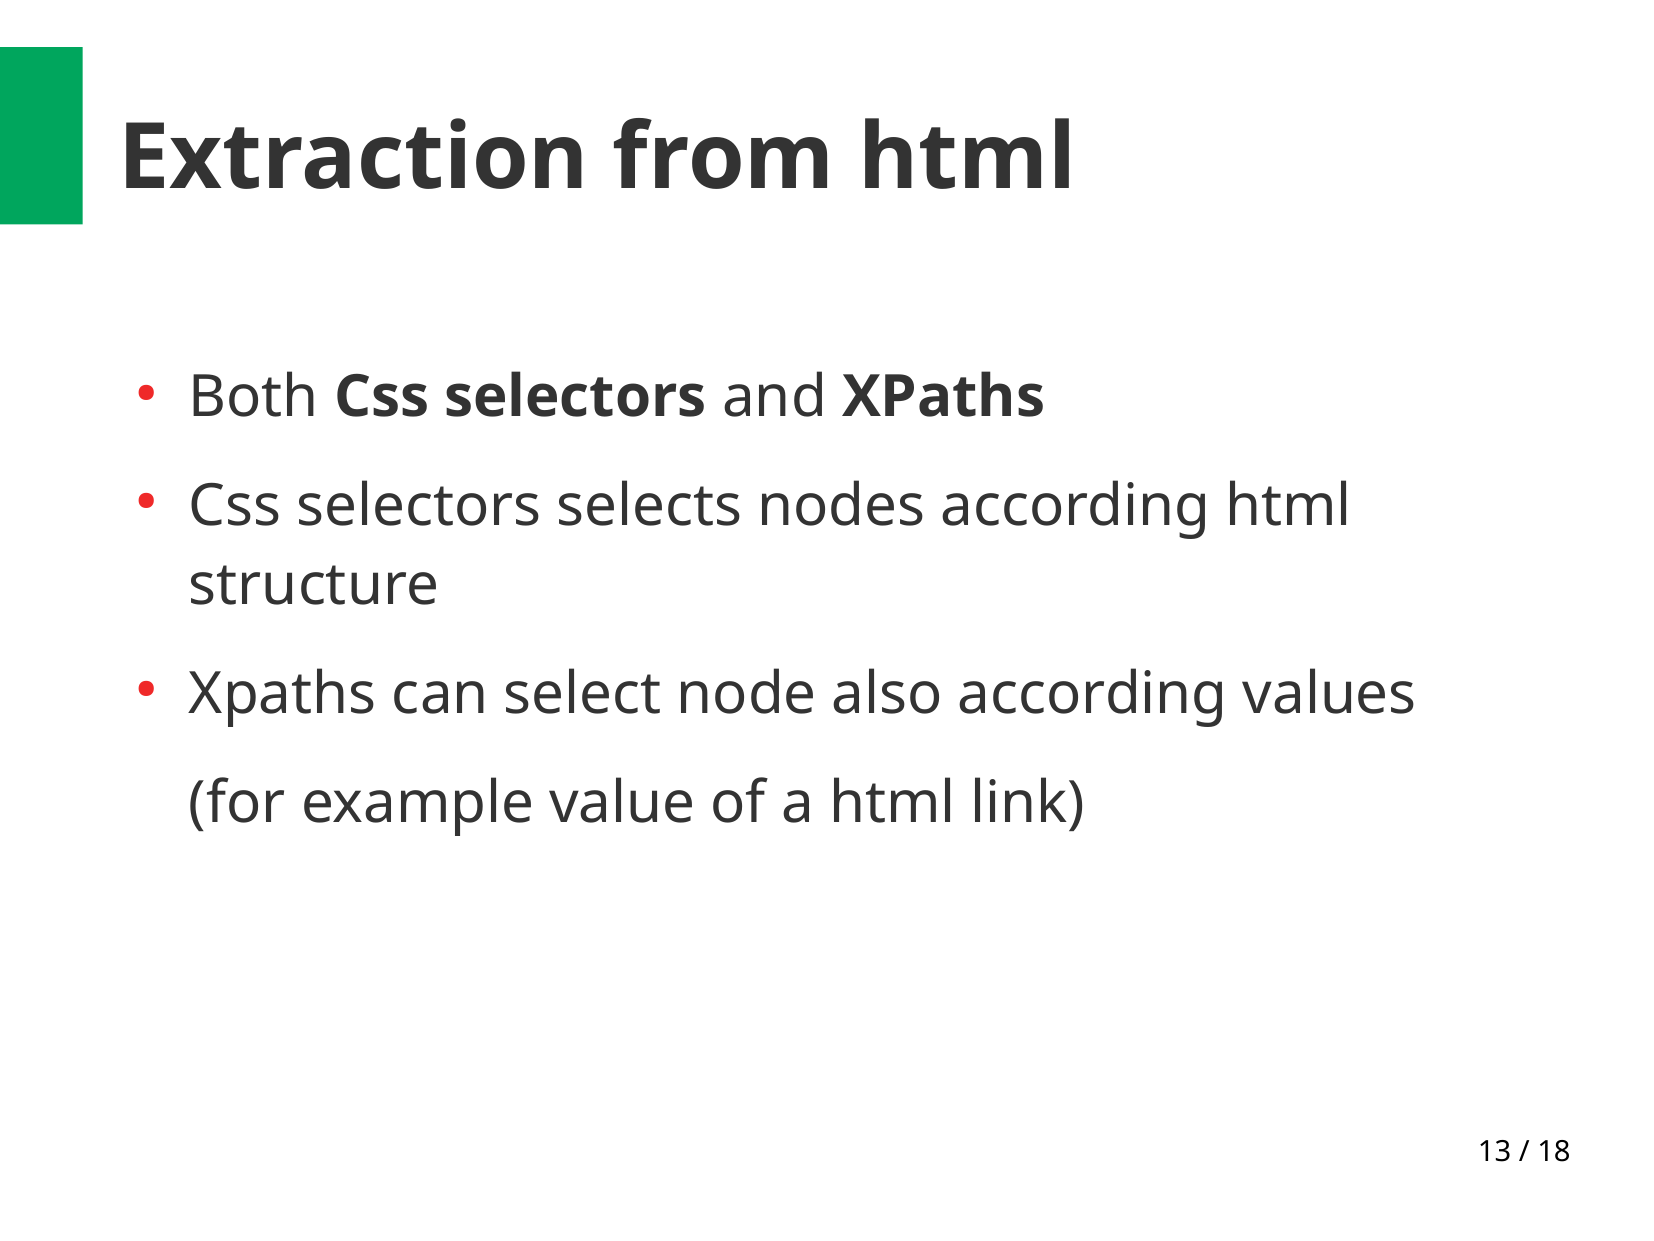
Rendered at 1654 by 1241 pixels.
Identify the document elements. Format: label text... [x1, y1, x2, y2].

title Extraction from html [118, 49, 1571, 257]
list Both Css selectors and XPaths Css selectors selects nodes according html structure Xpaths can select node also according values (for example value of a html link) [118, 354, 1536, 1074]
